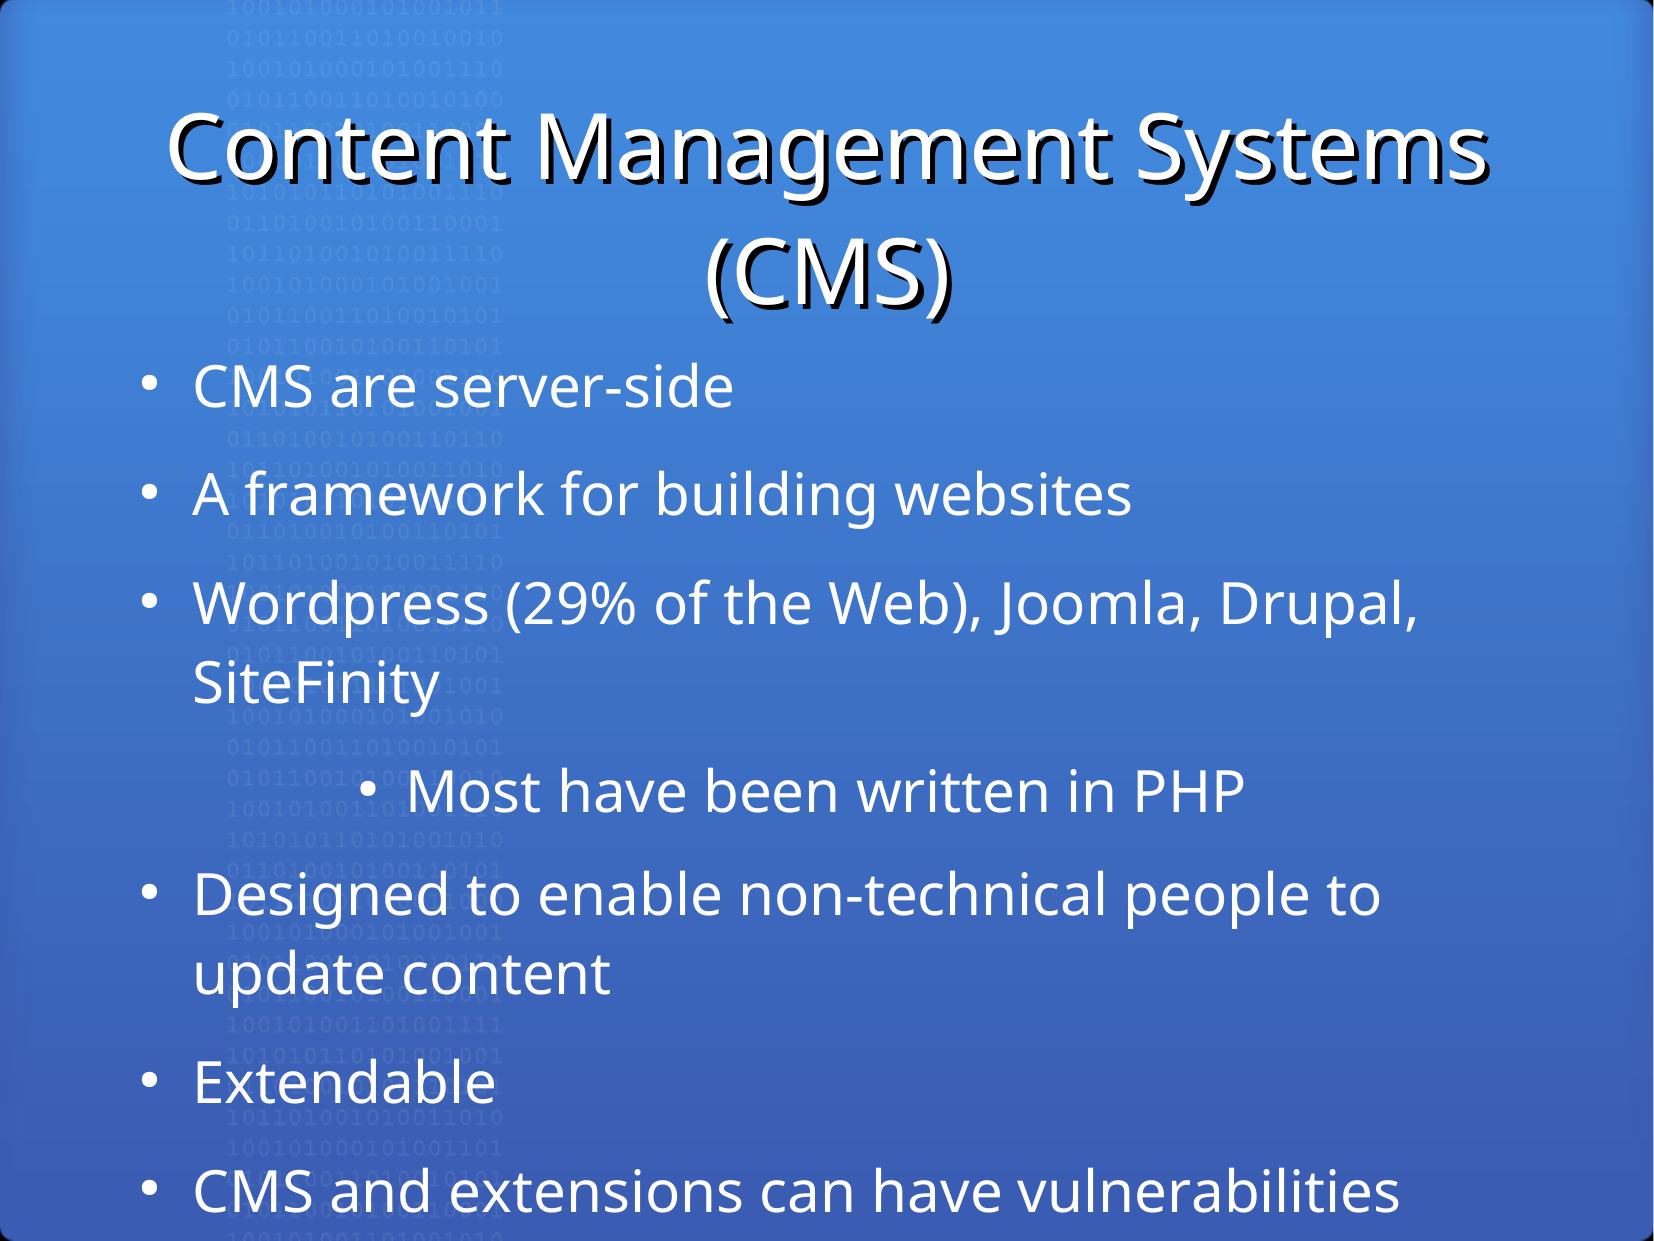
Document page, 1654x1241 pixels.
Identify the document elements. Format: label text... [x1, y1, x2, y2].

list CMS are server-side A framework for building websites Wordpress (29% of the Web), Joomla, Drupal, SiteFinity Most have been written in PHP Designed to enable non-technical people to update content Extendable CMS and extensions can have vulnerabilities [121, 344, 1534, 1126]
picture [0, 0, 1654, 1241]
title Content Management Systems (CMS) [121, 99, 1534, 314]
